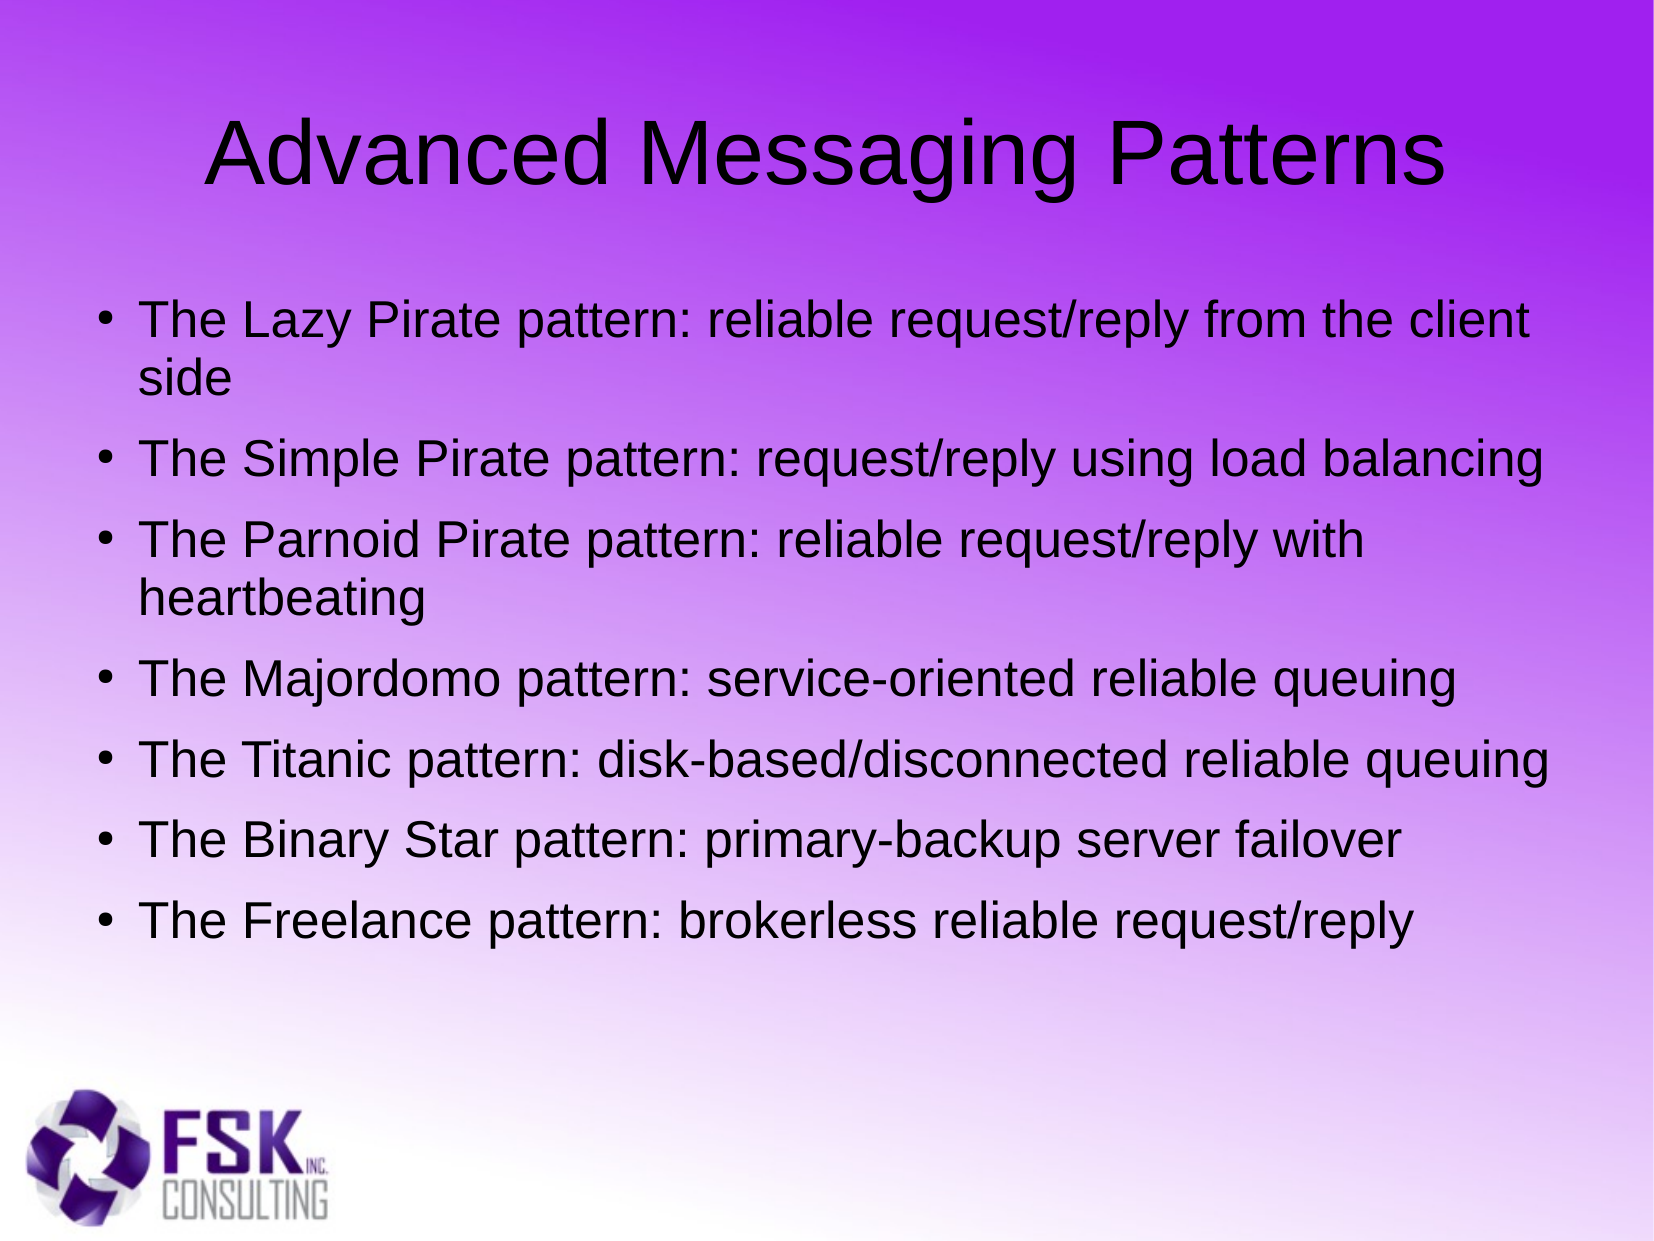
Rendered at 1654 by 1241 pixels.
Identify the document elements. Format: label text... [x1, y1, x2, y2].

title Advanced Messaging Patterns [82, 49, 1571, 257]
picture [0, 0, 1654, 1241]
list The Lazy Pirate pattern: reliable request/reply from the client side The Simple Pirate pattern: request/reply using load balancing The Parnoid Pirate pattern: reliable request/reply with heartbeating The Majordomo pattern: service-oriented reliable queuing The Titanic pattern: disk-based/disconnected reliable queuing The Binary Star pattern: primary-backup server failover The Freelance pattern: brokerless reliable request/reply [82, 290, 1571, 1010]
